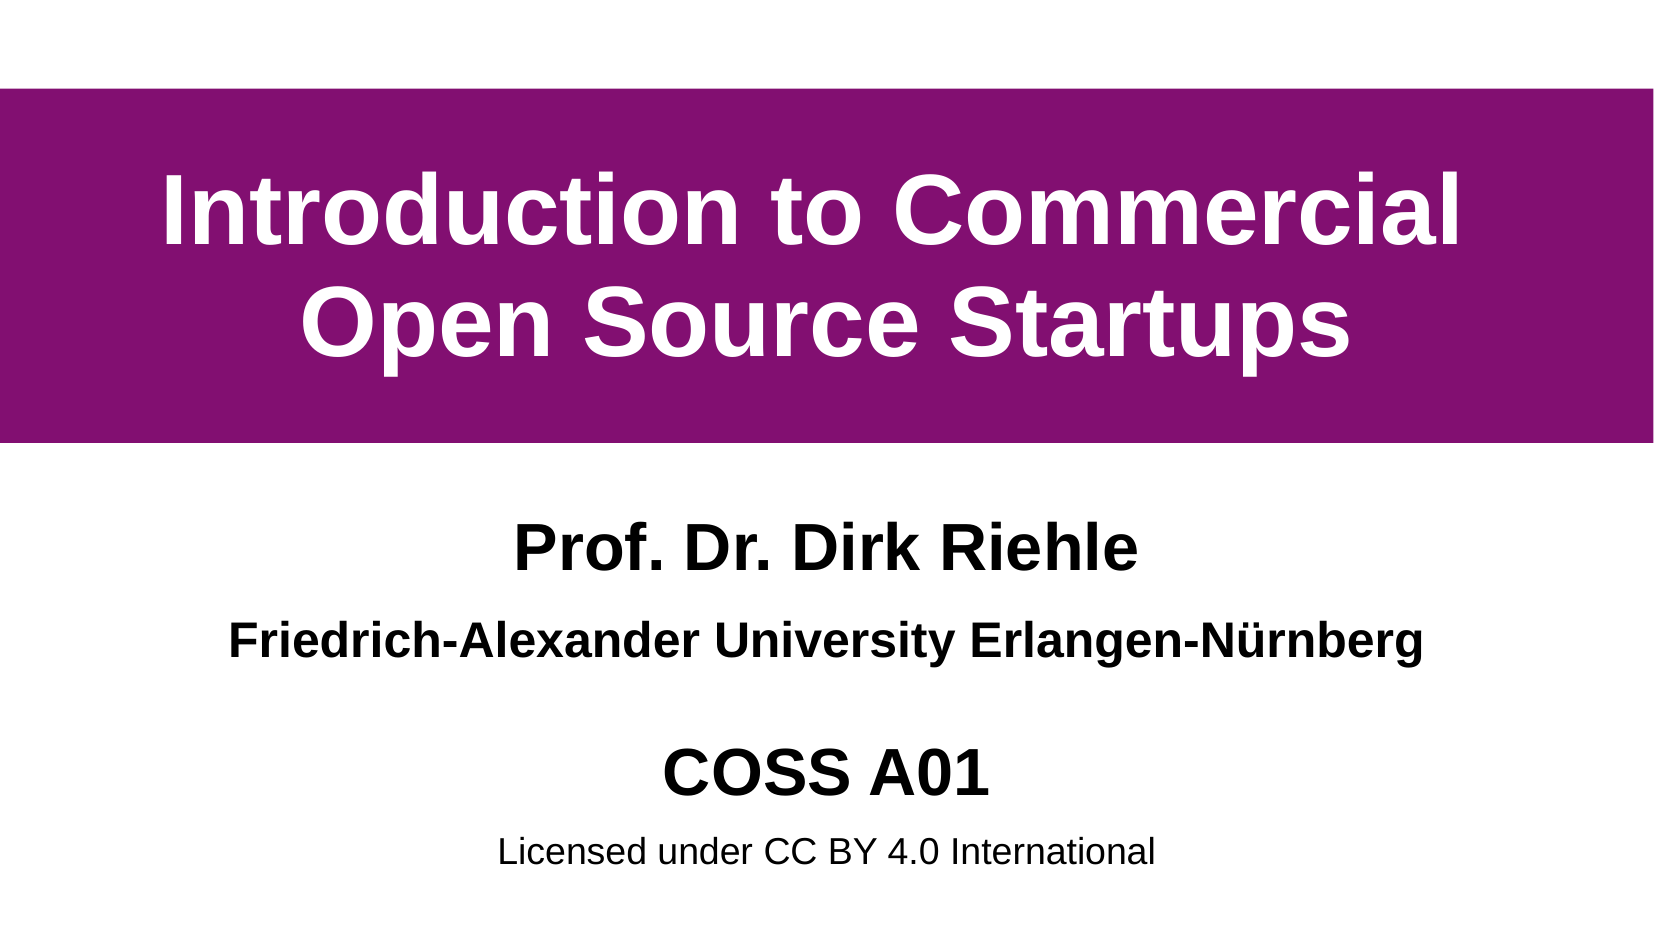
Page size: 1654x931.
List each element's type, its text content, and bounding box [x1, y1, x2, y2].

subtitle Prof. Dr. Dirk Riehle Friedrich-Alexander University Erlangen-Nürnberg COSS A01 Licensed under CC BY 4.0 International [29, 472, 1625, 886]
title Introduction to Commercial Open Source Startups [0, 88, 1654, 443]
